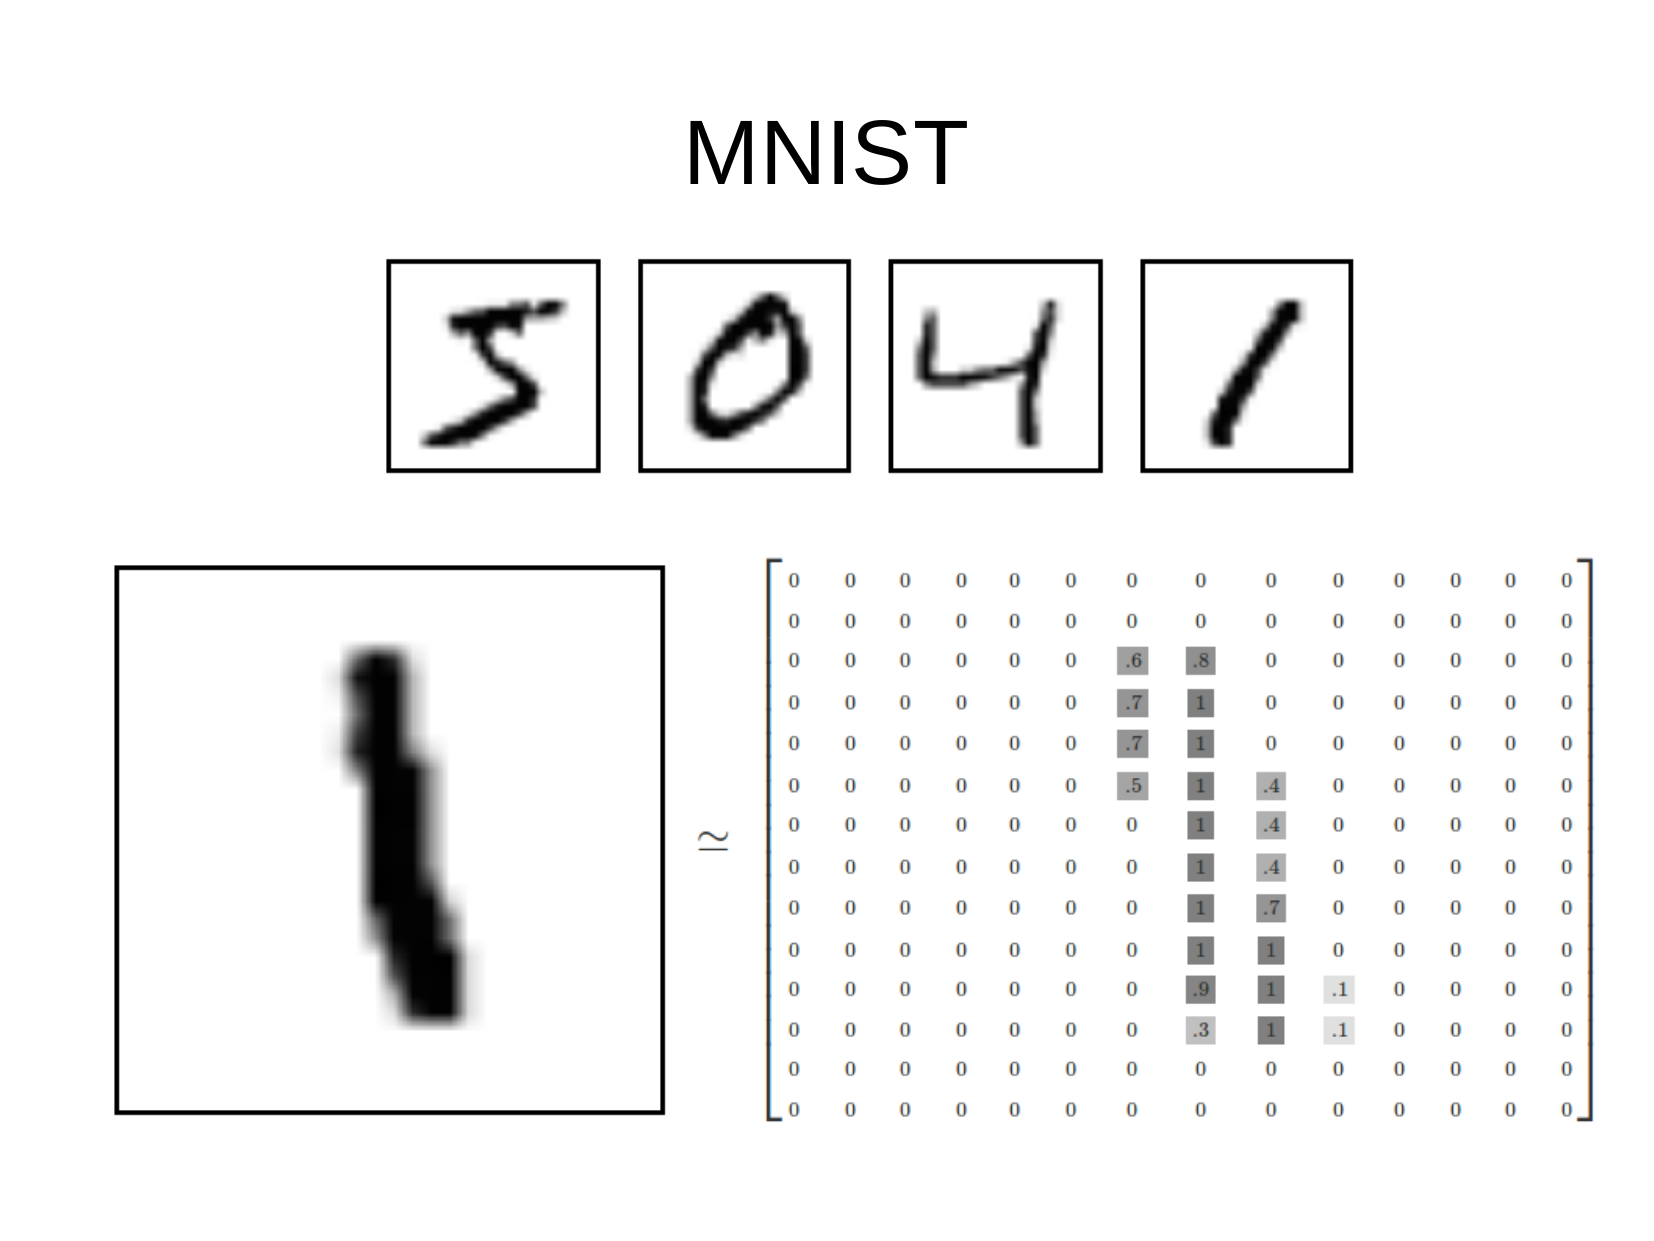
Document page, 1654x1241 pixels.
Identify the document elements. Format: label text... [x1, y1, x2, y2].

picture [85, 539, 1621, 1145]
picture [371, 239, 1366, 489]
title MNIST [82, 49, 1571, 257]
